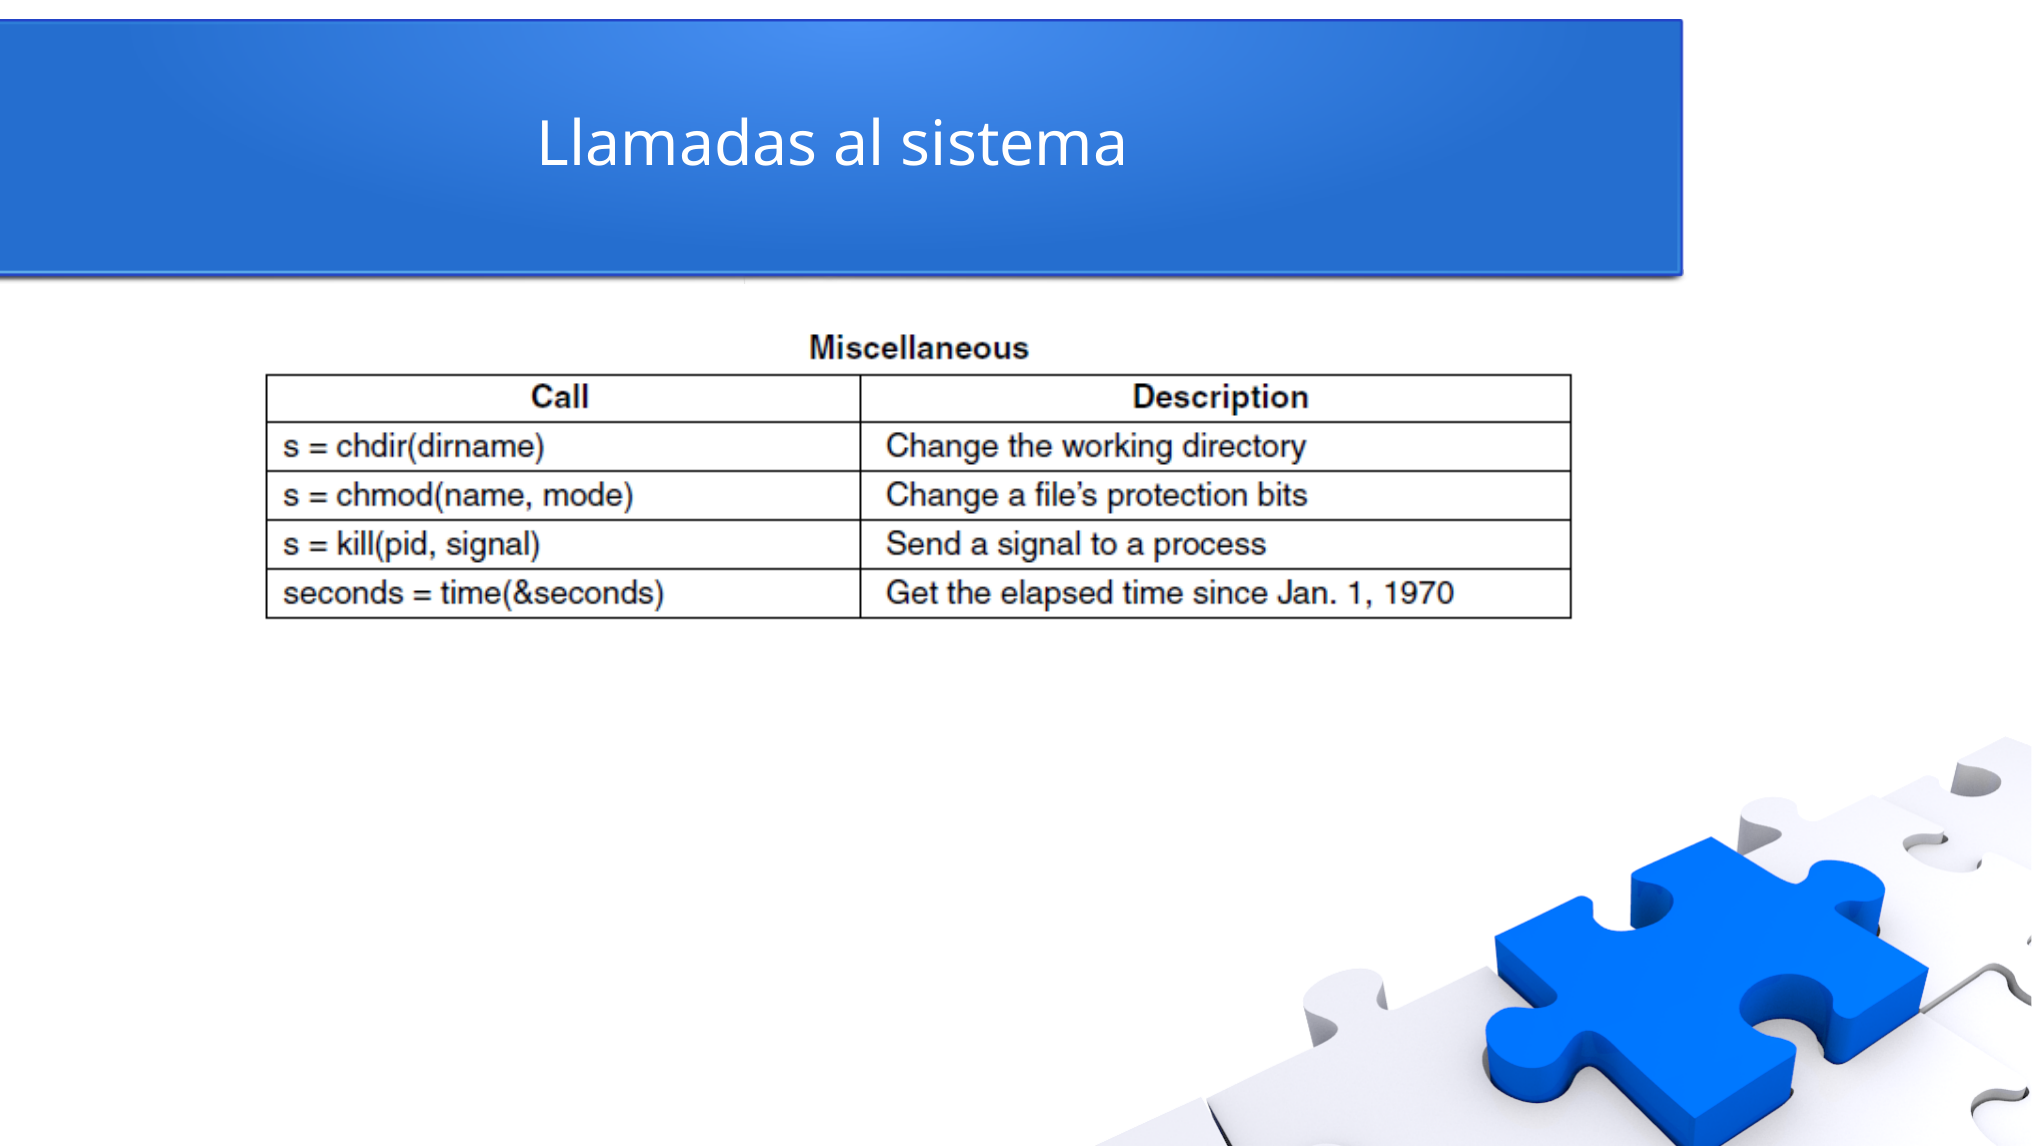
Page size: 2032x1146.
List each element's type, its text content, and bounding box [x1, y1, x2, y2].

title Llamadas al sistema [0, 45, 1666, 237]
picture [236, 318, 2032, 1146]
picture [0, 19, 1689, 284]
